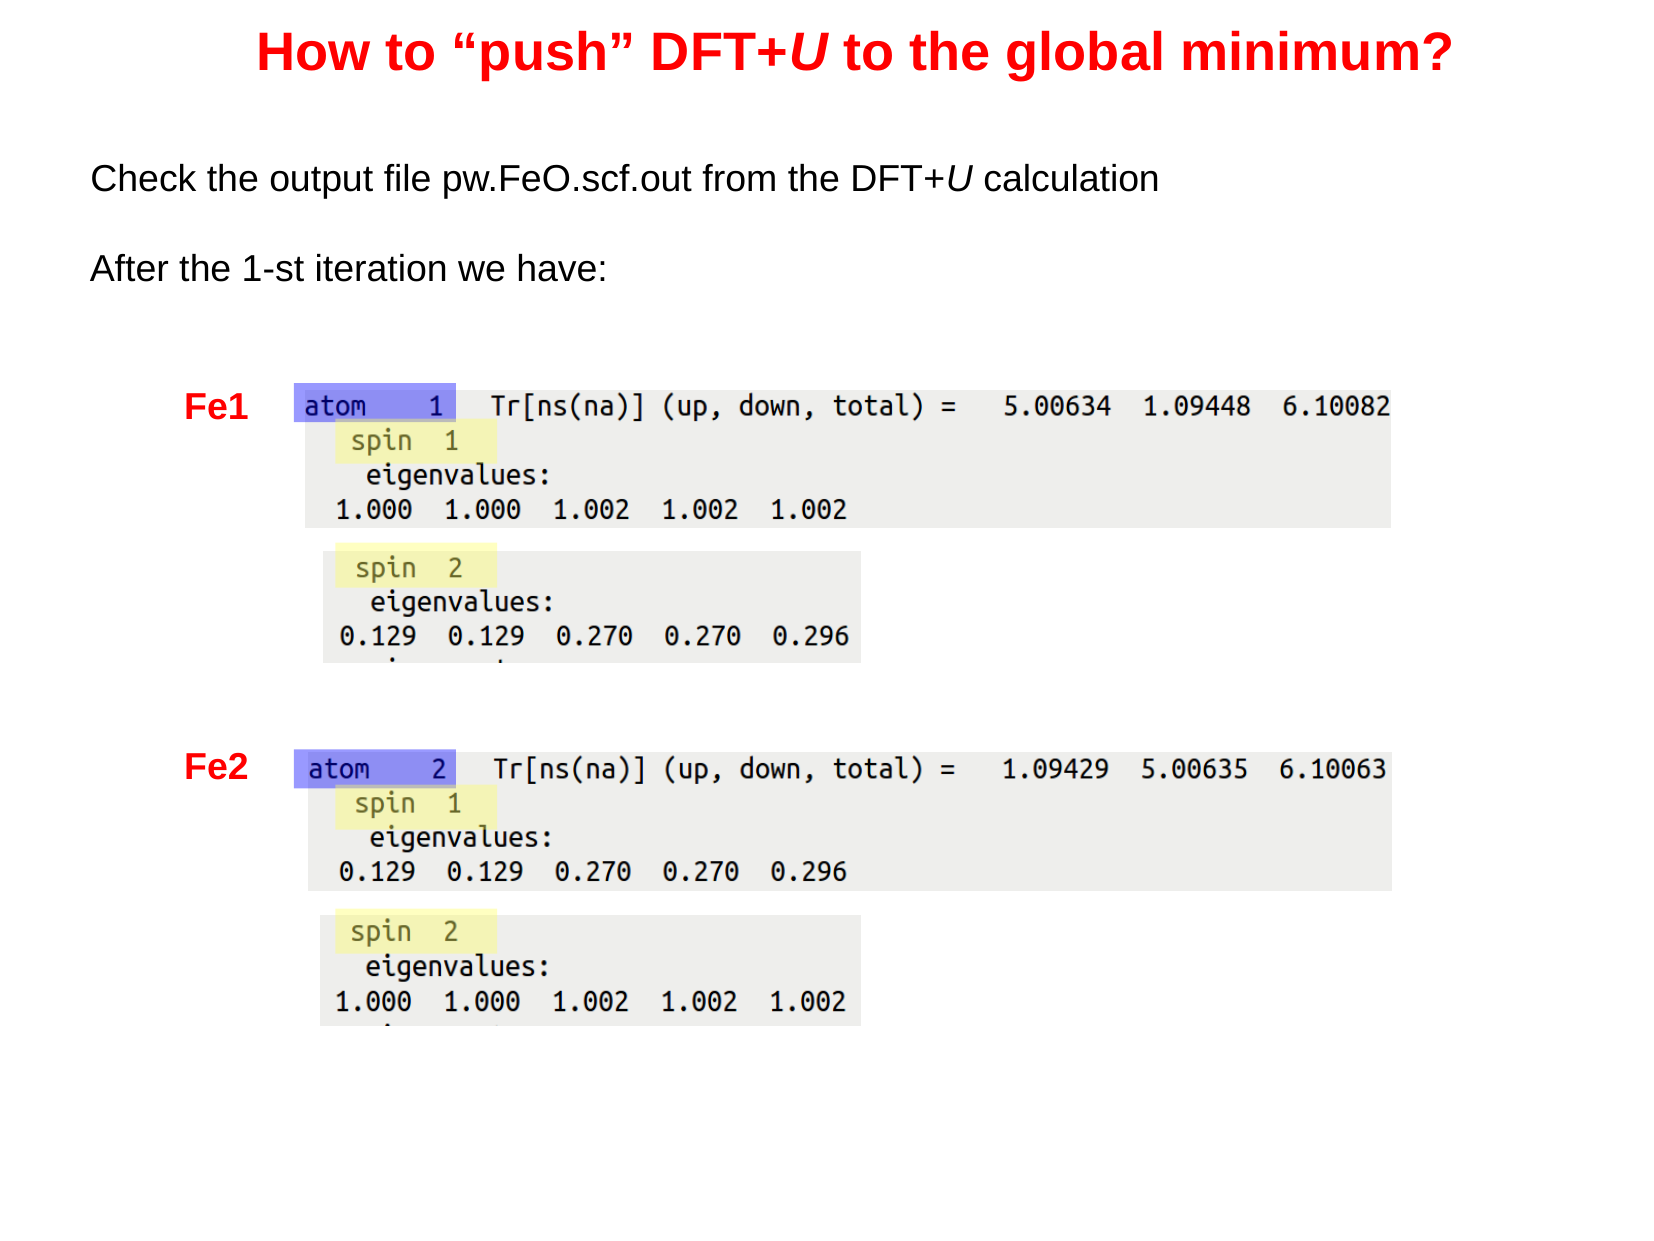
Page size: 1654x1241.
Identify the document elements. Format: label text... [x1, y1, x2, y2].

title How to “push” DFT+U to the global minimum? [145, 21, 1566, 83]
text_box Check the output file pw.FeO.scf.out from the DFT+U calculation [75, 150, 1186, 207]
text_box Fe2 [169, 737, 264, 795]
picture [320, 915, 861, 1026]
picture [323, 551, 861, 663]
text_box [335, 908, 498, 954]
text_box After the 1-st iteration we have: [75, 240, 624, 297]
text_box [293, 383, 498, 464]
picture [308, 752, 1392, 891]
text_box Fe1 [169, 377, 264, 435]
picture [305, 390, 1391, 528]
text_box [335, 542, 498, 588]
text_box [293, 749, 498, 830]
